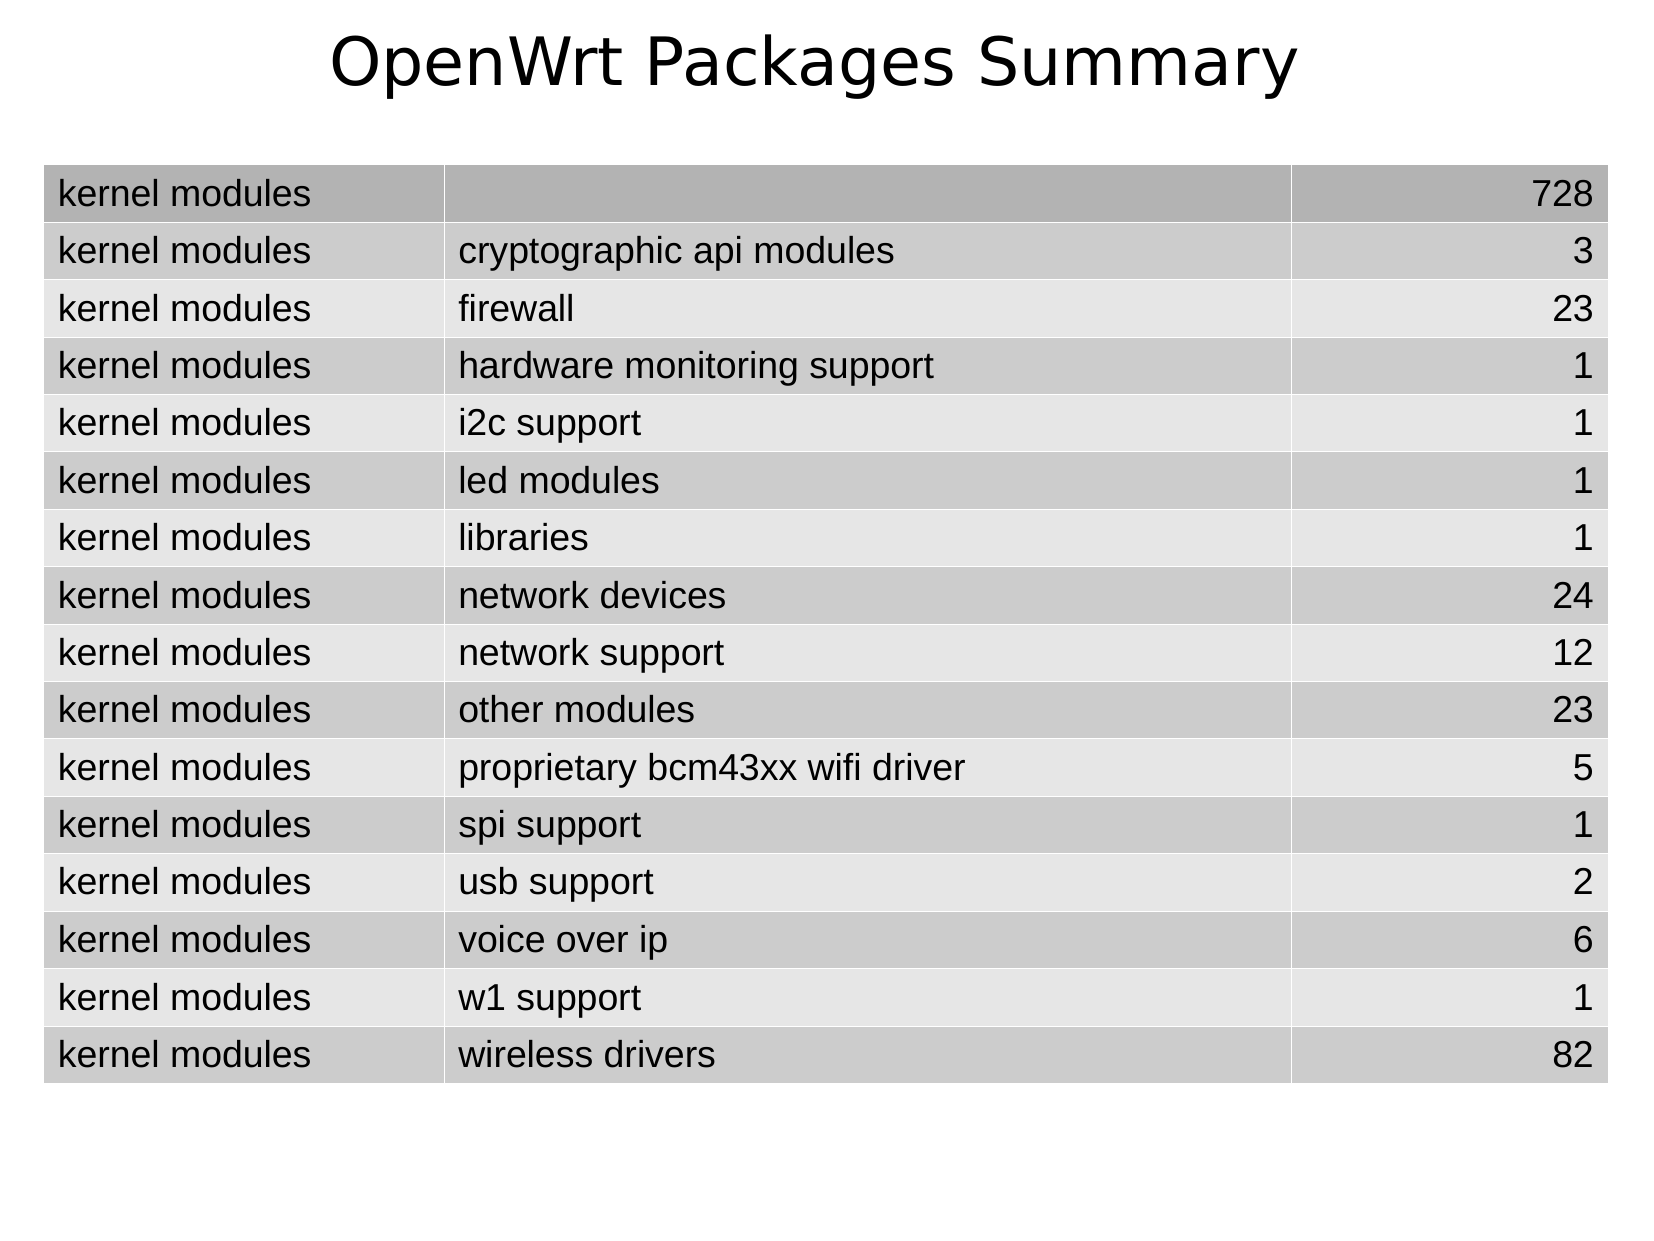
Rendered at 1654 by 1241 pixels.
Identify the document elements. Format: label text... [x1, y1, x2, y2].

table_cell kernel modules [44, 452, 444, 509]
table_cell 1 [1292, 797, 1608, 853]
table_cell kernel modules [44, 625, 444, 681]
table_header kernel modules [44, 165, 444, 222]
table_cell network devices [445, 567, 1291, 624]
table_header 728 [1292, 165, 1608, 222]
table_cell kernel modules [44, 338, 444, 394]
table_cell voice over ip [445, 912, 1291, 968]
title OpenWrt Packages Summary [70, 23, 1560, 102]
table_cell proprietary bcm43xx wifi driver [445, 739, 1291, 796]
table_cell 1 [1292, 969, 1608, 1026]
table_cell cryptographic api modules [445, 223, 1291, 279]
table_cell 6 [1292, 912, 1608, 968]
table_cell kernel modules [44, 854, 444, 911]
table_cell other modules [445, 682, 1291, 738]
table_cell kernel modules [44, 969, 444, 1026]
table_cell 3 [1292, 223, 1608, 279]
table_cell hardware monitoring support [445, 338, 1291, 394]
table_cell i2c support [445, 395, 1291, 451]
table_cell 1 [1292, 510, 1608, 566]
table_cell 23 [1292, 280, 1608, 337]
table_cell 12 [1292, 625, 1608, 681]
table_header [445, 165, 1291, 222]
table_cell firewall [445, 280, 1291, 337]
table_cell network support [445, 625, 1291, 681]
table_cell kernel modules [44, 280, 444, 337]
table_cell 2 [1292, 854, 1608, 911]
table_cell spi support [445, 797, 1291, 853]
table_cell kernel modules [44, 567, 444, 624]
table_cell led modules [445, 452, 1291, 509]
table_cell kernel modules [44, 510, 444, 566]
table_cell kernel modules [44, 912, 444, 968]
table_cell usb support [445, 854, 1291, 911]
table_cell wireless drivers [445, 1027, 1291, 1083]
table_cell kernel modules [44, 739, 444, 796]
table_cell 24 [1292, 567, 1608, 624]
table_cell 1 [1292, 452, 1608, 509]
table_cell w1 support [445, 969, 1291, 1026]
table_cell kernel modules [44, 1027, 444, 1083]
table_cell 23 [1292, 682, 1608, 738]
table_cell kernel modules [44, 223, 444, 279]
table_cell libraries [445, 510, 1291, 566]
table_cell kernel modules [44, 797, 444, 853]
table_cell kernel modules [44, 395, 444, 451]
table_cell 82 [1292, 1027, 1608, 1083]
table_cell 1 [1292, 338, 1608, 394]
table_cell 1 [1292, 395, 1608, 451]
table_cell 5 [1292, 739, 1608, 796]
table_cell kernel modules [44, 682, 444, 738]
